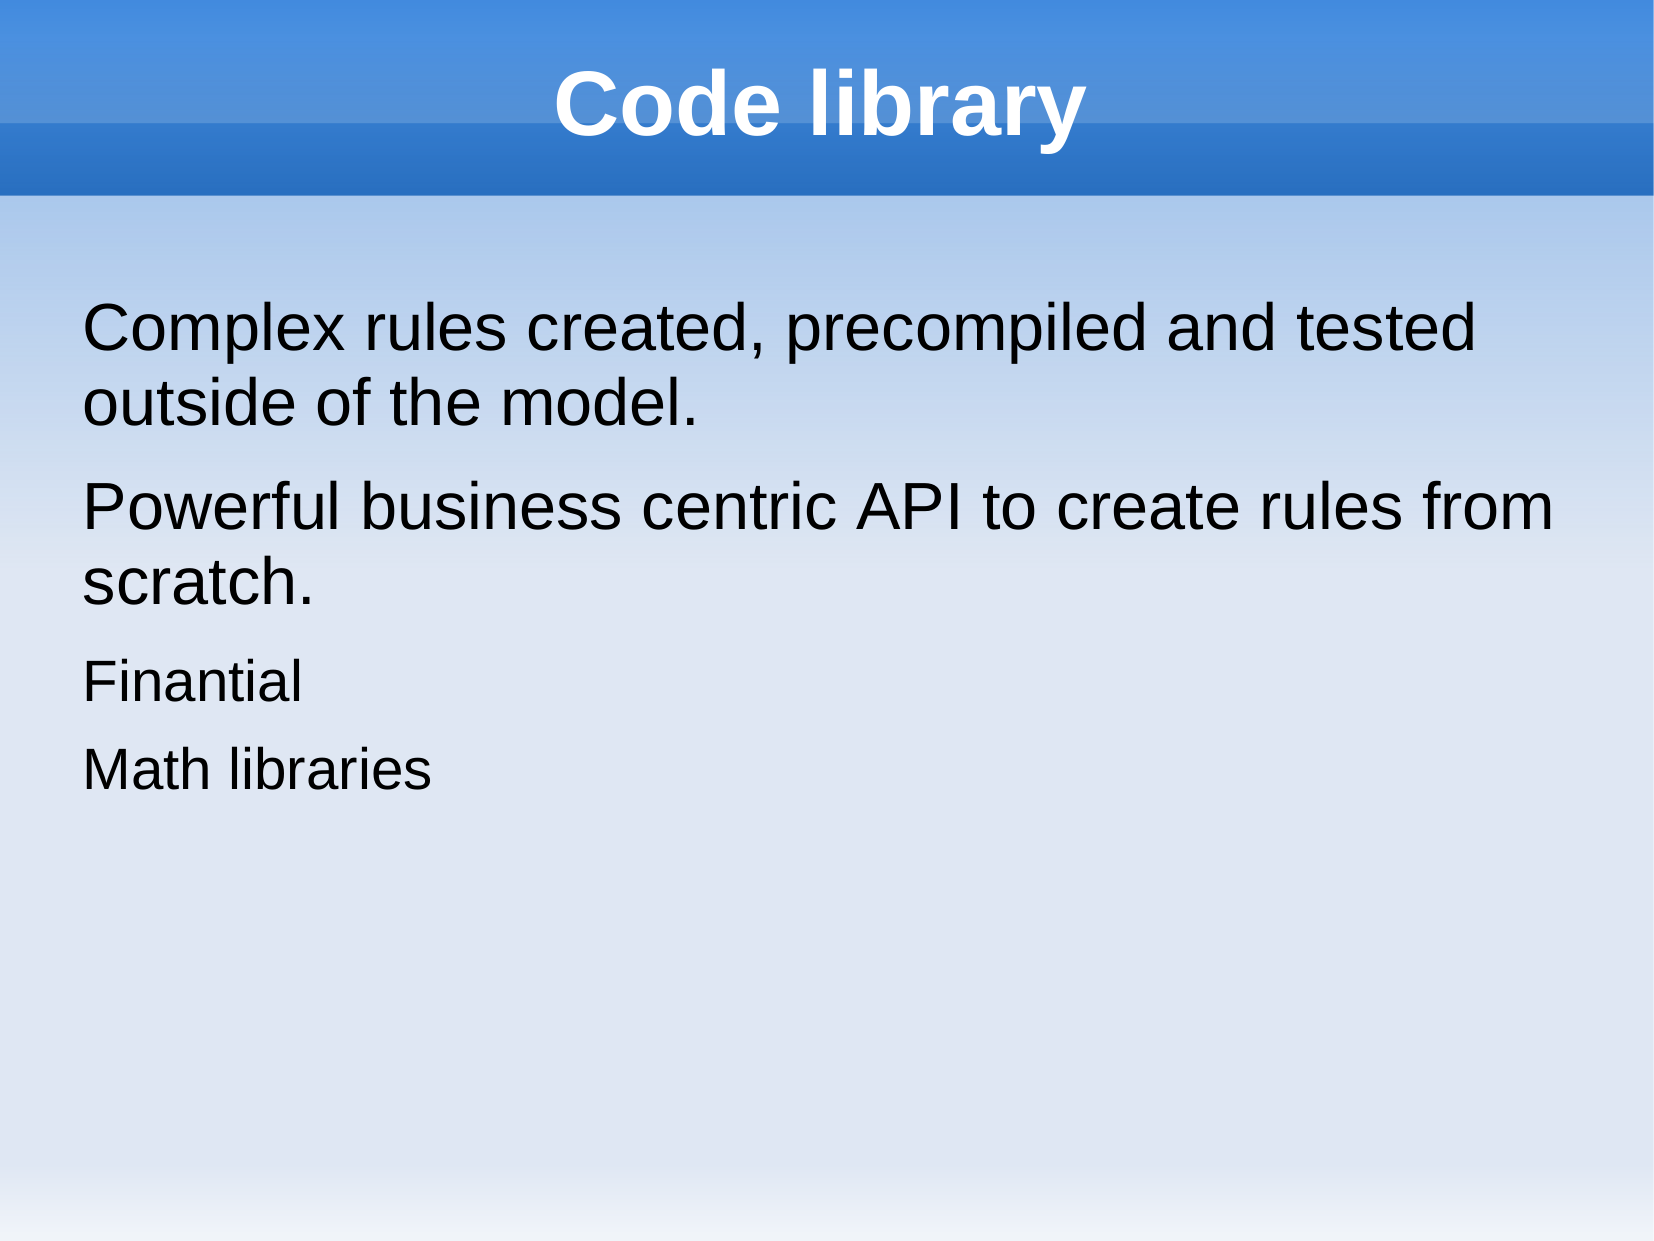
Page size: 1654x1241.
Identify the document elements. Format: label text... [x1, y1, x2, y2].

list Complex rules created, precompiled and tested outside of the model. Powerful business centric API to create rules from scratch. Finantial Math libraries [82, 290, 1571, 1109]
title Code library [76, 0, 1565, 208]
picture [0, 0, 1654, 1241]
